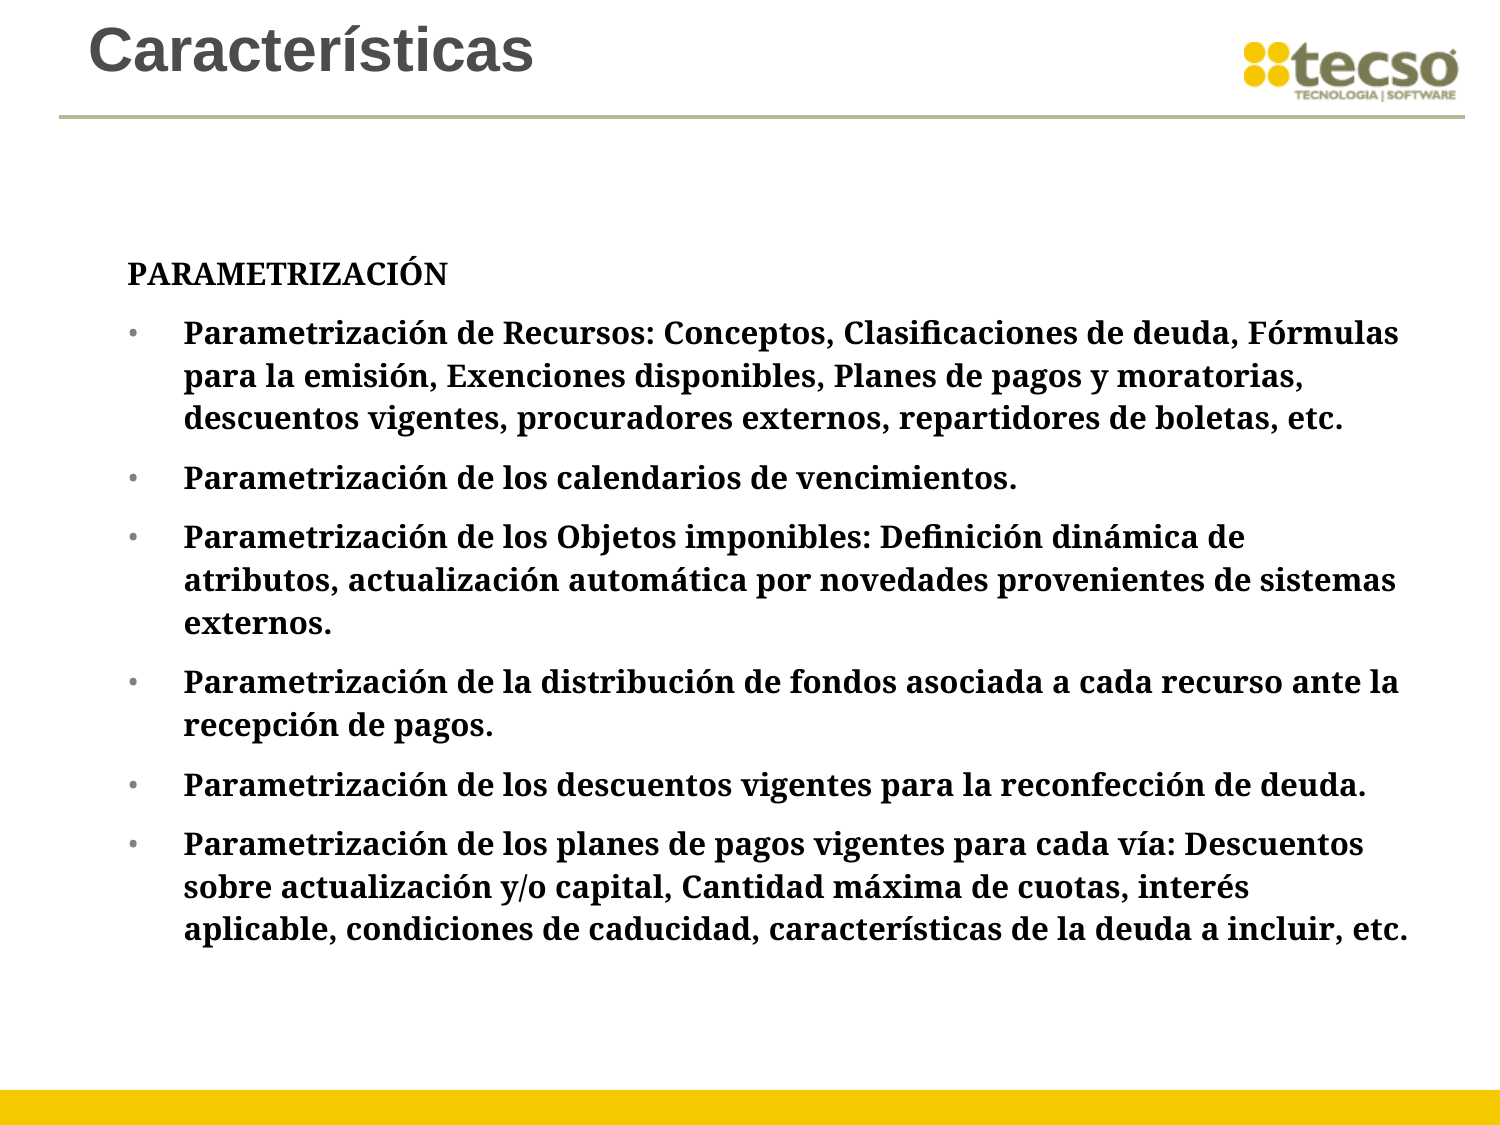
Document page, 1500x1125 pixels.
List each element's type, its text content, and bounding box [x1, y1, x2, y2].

title Características [73, 6, 1238, 211]
picture [1244, 42, 1459, 102]
list PARAMETRIZACIÓN Parametrización de Recursos: Conceptos, Clasificaciones de deuda, Fórmulas para la emisión, Exenciones disponibles, Planes de pagos y moratorias, descuentos vigentes, procuradores externos, repartidores de boletas, etc. Parametrización de los calendarios de vencimientos. Parametrización de los Objetos imponibles: Definición dinámica de atributos, actualización automática por novedades provenientes de sistemas externos. Parametrización de la distribución de fondos asociada a cada recurso ante la recepción de pagos. Parametrización de los descuentos vigentes para la reconfección de deuda. Parametrización de los planes de pagos vigentes para cada vía: Descuentos sobre actualización y/o capital, Cantidad máxima de cuotas, interés aplicable, condiciones de caducidad, características de la deuda a incluir, etc. [112, 184, 1426, 1013]
